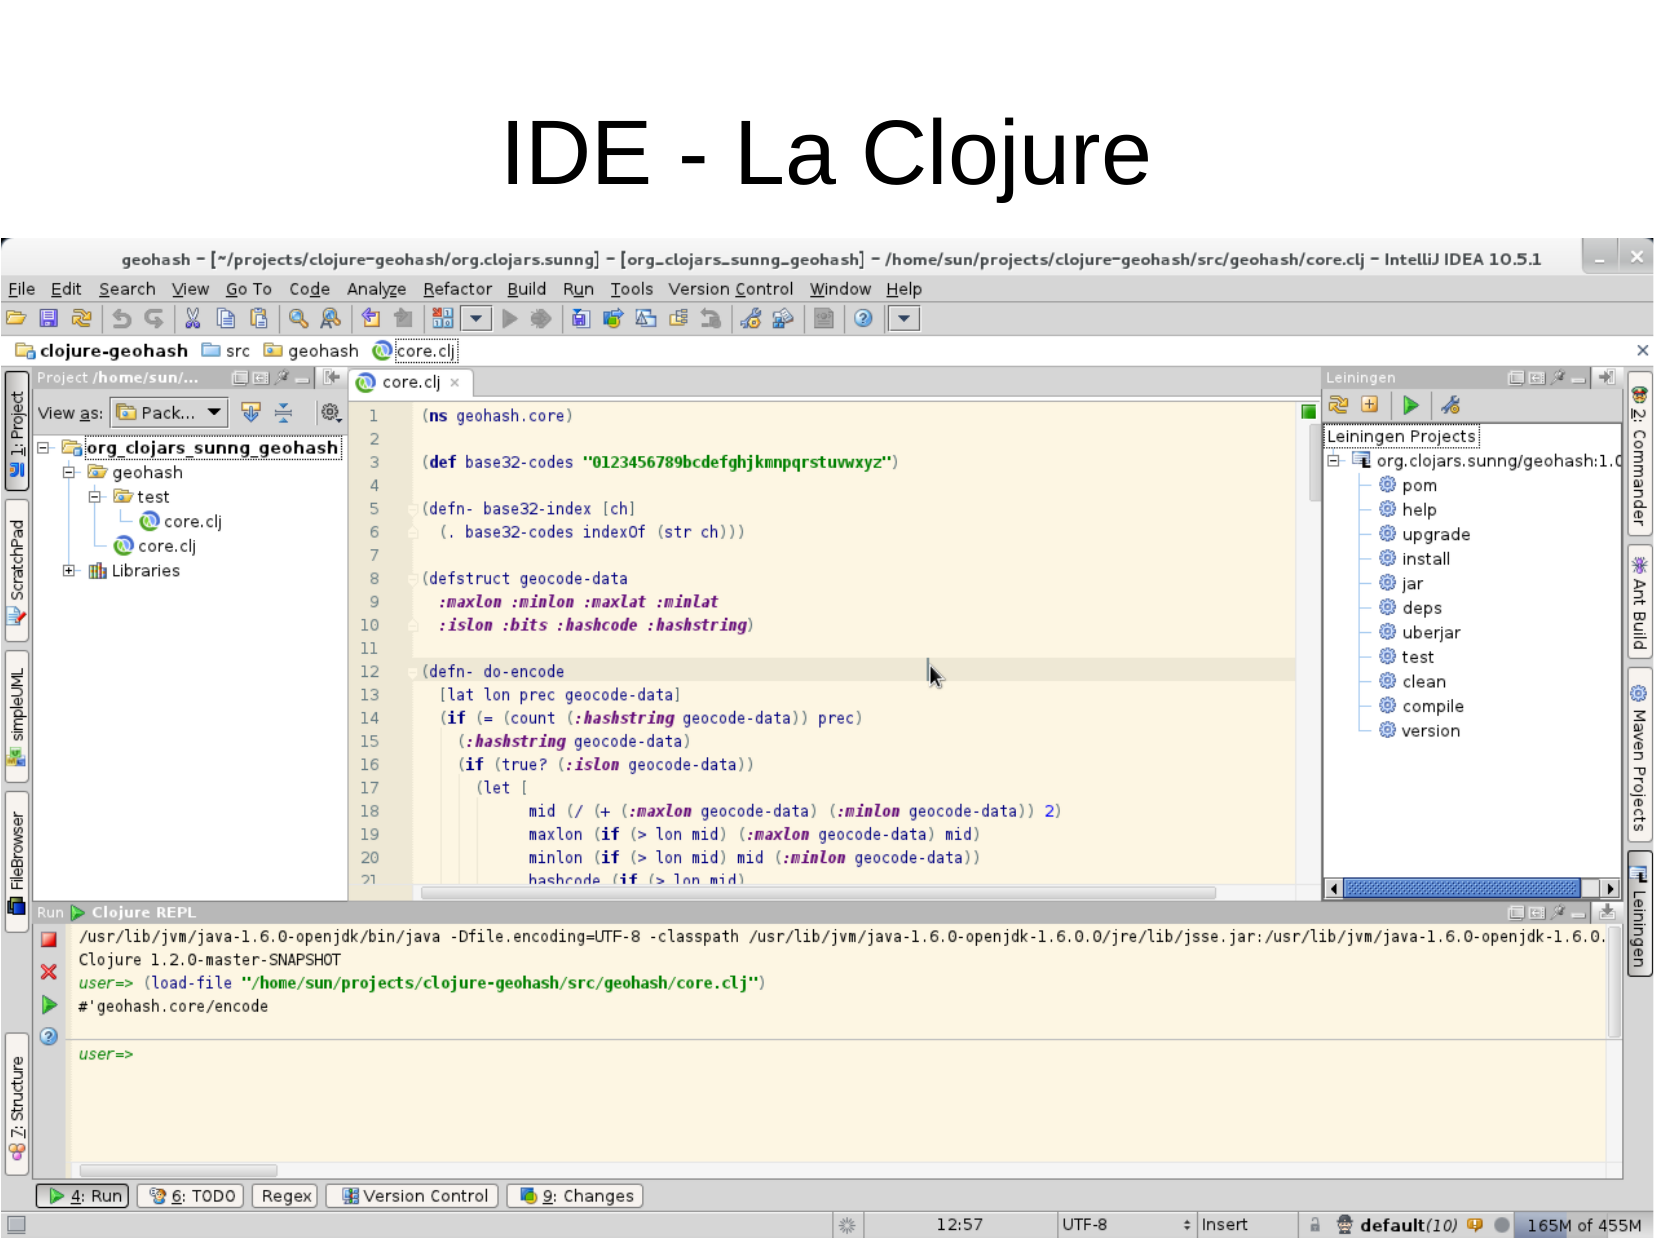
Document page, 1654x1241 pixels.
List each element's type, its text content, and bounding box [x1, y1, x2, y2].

picture [1, 238, 1654, 1239]
title IDE - La Clojure [82, 49, 1571, 238]
